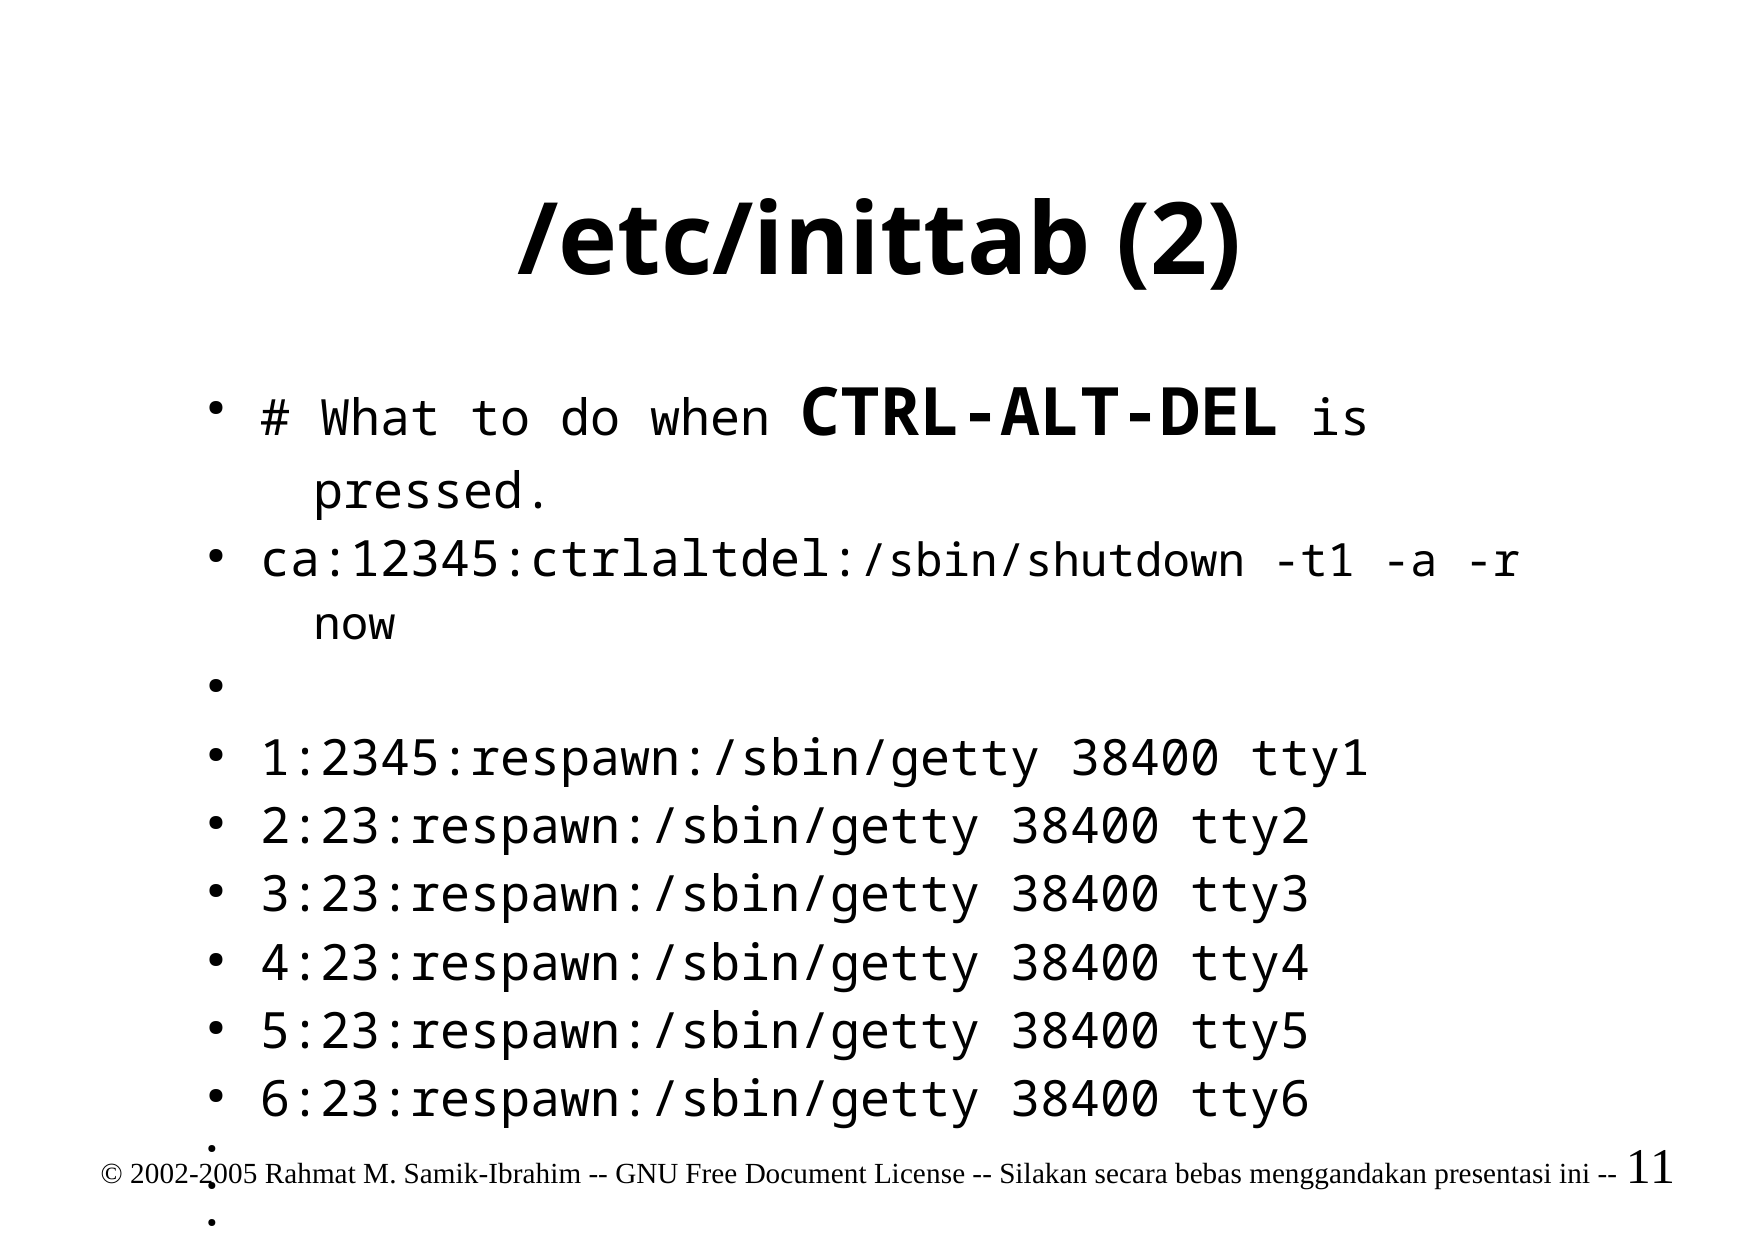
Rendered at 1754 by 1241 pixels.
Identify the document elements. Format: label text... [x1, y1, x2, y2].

title /etc/inittab (2) [171, 139, 1589, 332]
list # What to do when CTRL-ALT-DEL is pressed. ca:12345:ctrlaltdel:/sbin/shutdown -t1 -a -r now 1:2345:respawn:/sbin/getty 38400 tty1 2:23:respawn:/sbin/getty 38400 tty2 3:23:respawn:/sbin/getty 38400 tty3 4:23:respawn:/sbin/getty 38400 tty4 5:23:respawn:/sbin/getty 38400 tty5 6:23:respawn:/sbin/getty 38400 tty6 [171, 363, 1589, 1090]
